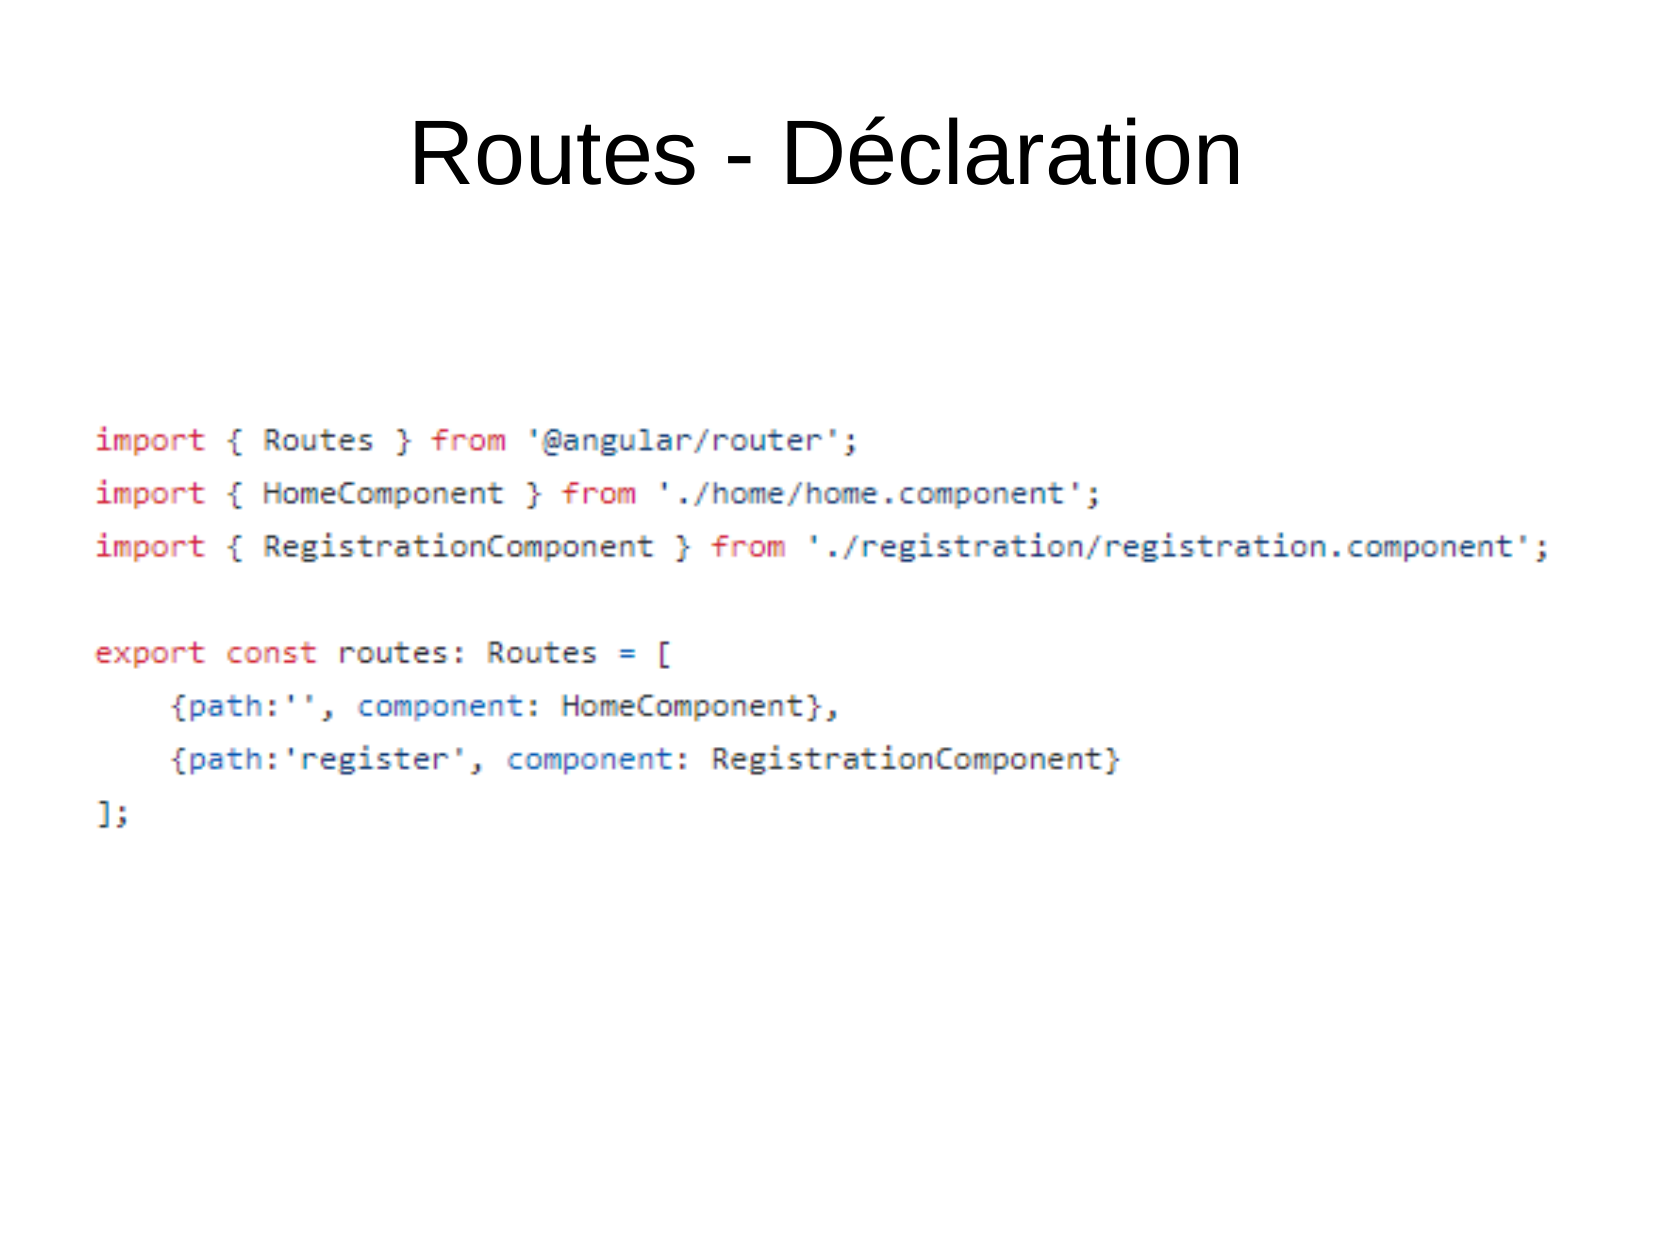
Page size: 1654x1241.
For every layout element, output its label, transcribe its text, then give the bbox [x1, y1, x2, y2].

title Routes - Déclaration [82, 49, 1571, 257]
picture [70, 406, 1595, 839]
